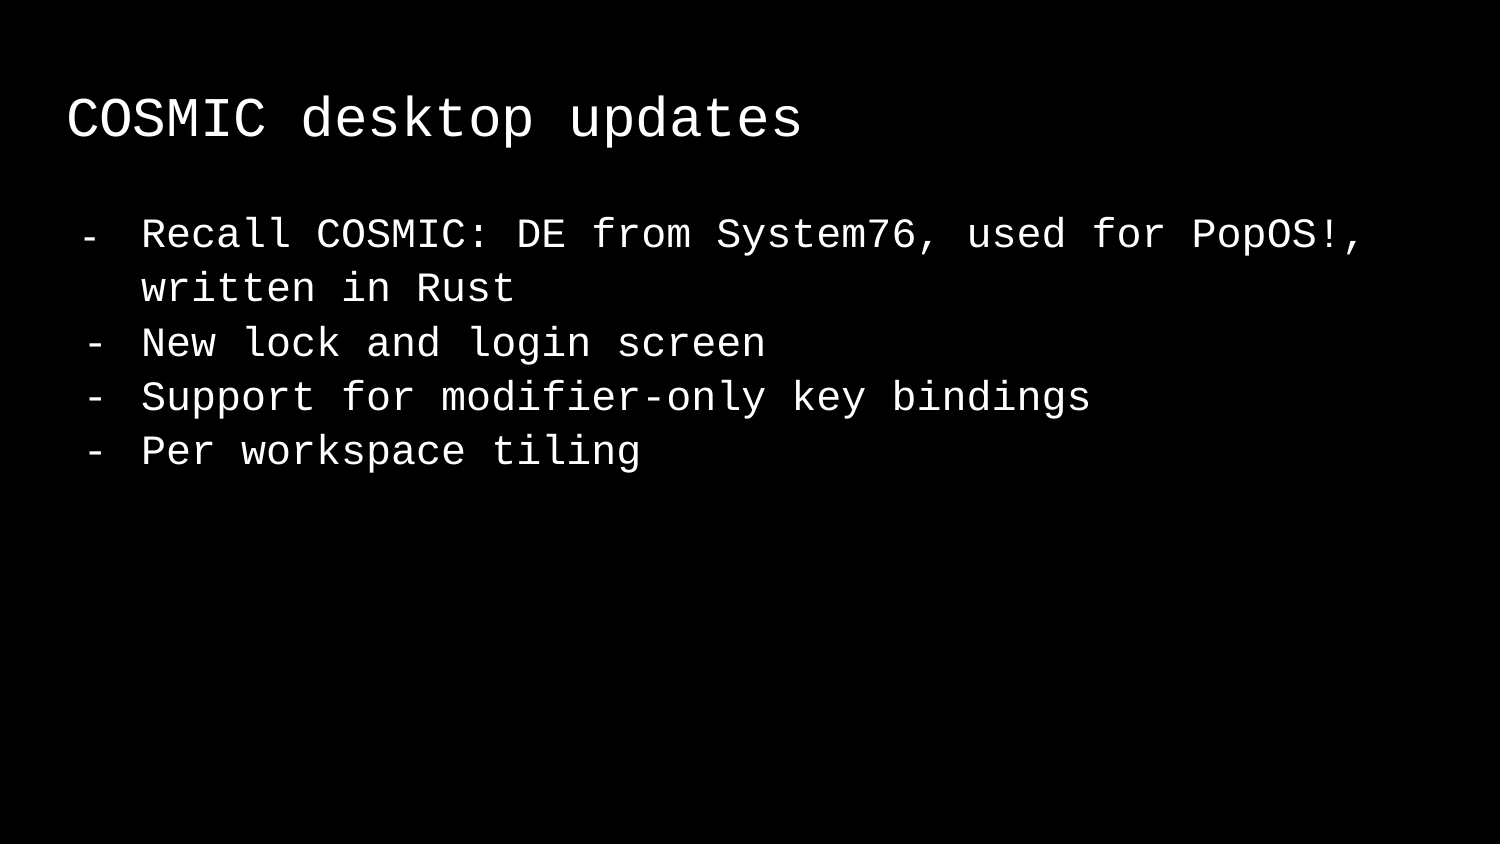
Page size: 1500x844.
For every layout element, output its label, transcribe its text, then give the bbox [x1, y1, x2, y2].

title COSMIC desktop updates [51, 74, 1449, 169]
list Recall COSMIC: DE from System76, used for PopOS!, written in Rust New lock and login screen Support for modifier-only key bindings Per workspace tiling [51, 190, 1449, 752]
